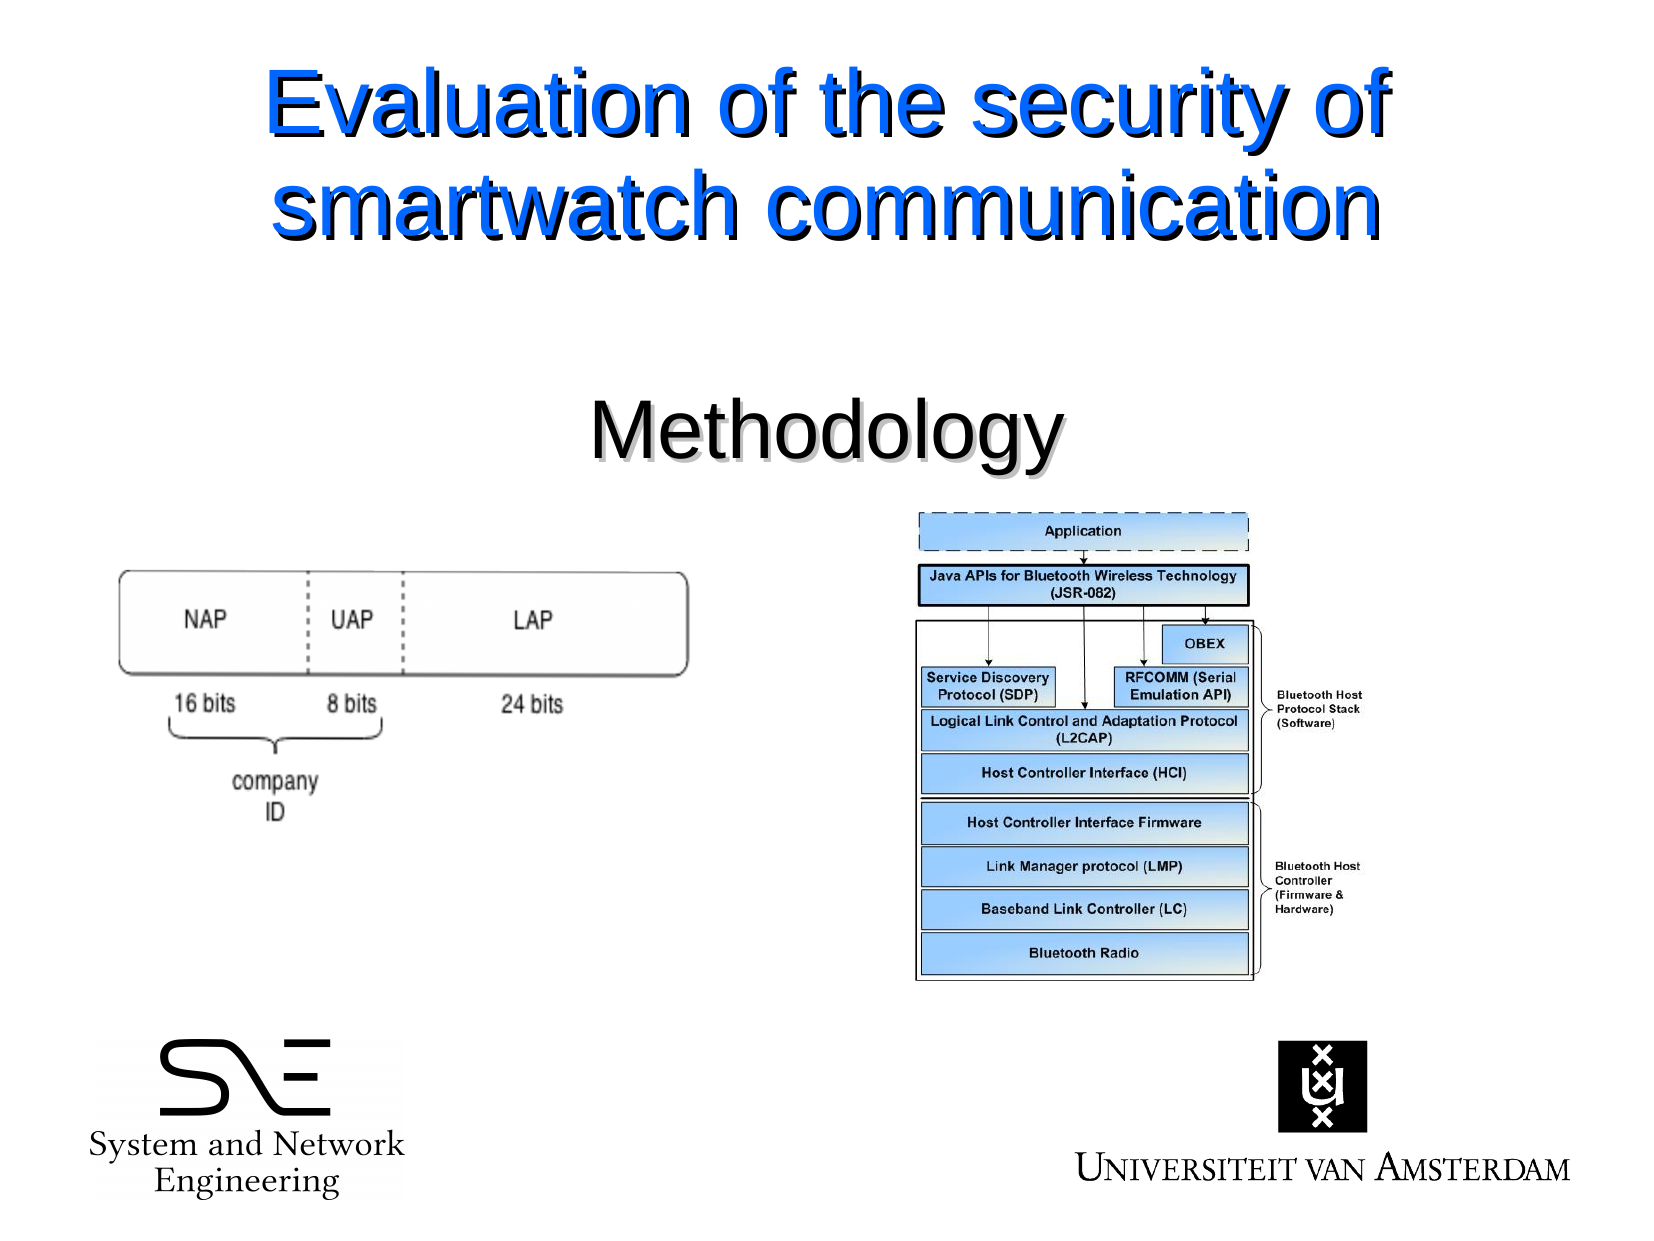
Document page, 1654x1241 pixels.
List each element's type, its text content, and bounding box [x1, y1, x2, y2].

title Evaluation of the security of smartwatch communication [82, 49, 1571, 257]
subtitle Methodology [82, 290, 1571, 1010]
picture [1068, 1034, 1576, 1187]
picture [90, 1039, 405, 1201]
picture [915, 512, 1366, 982]
picture [118, 570, 691, 851]
